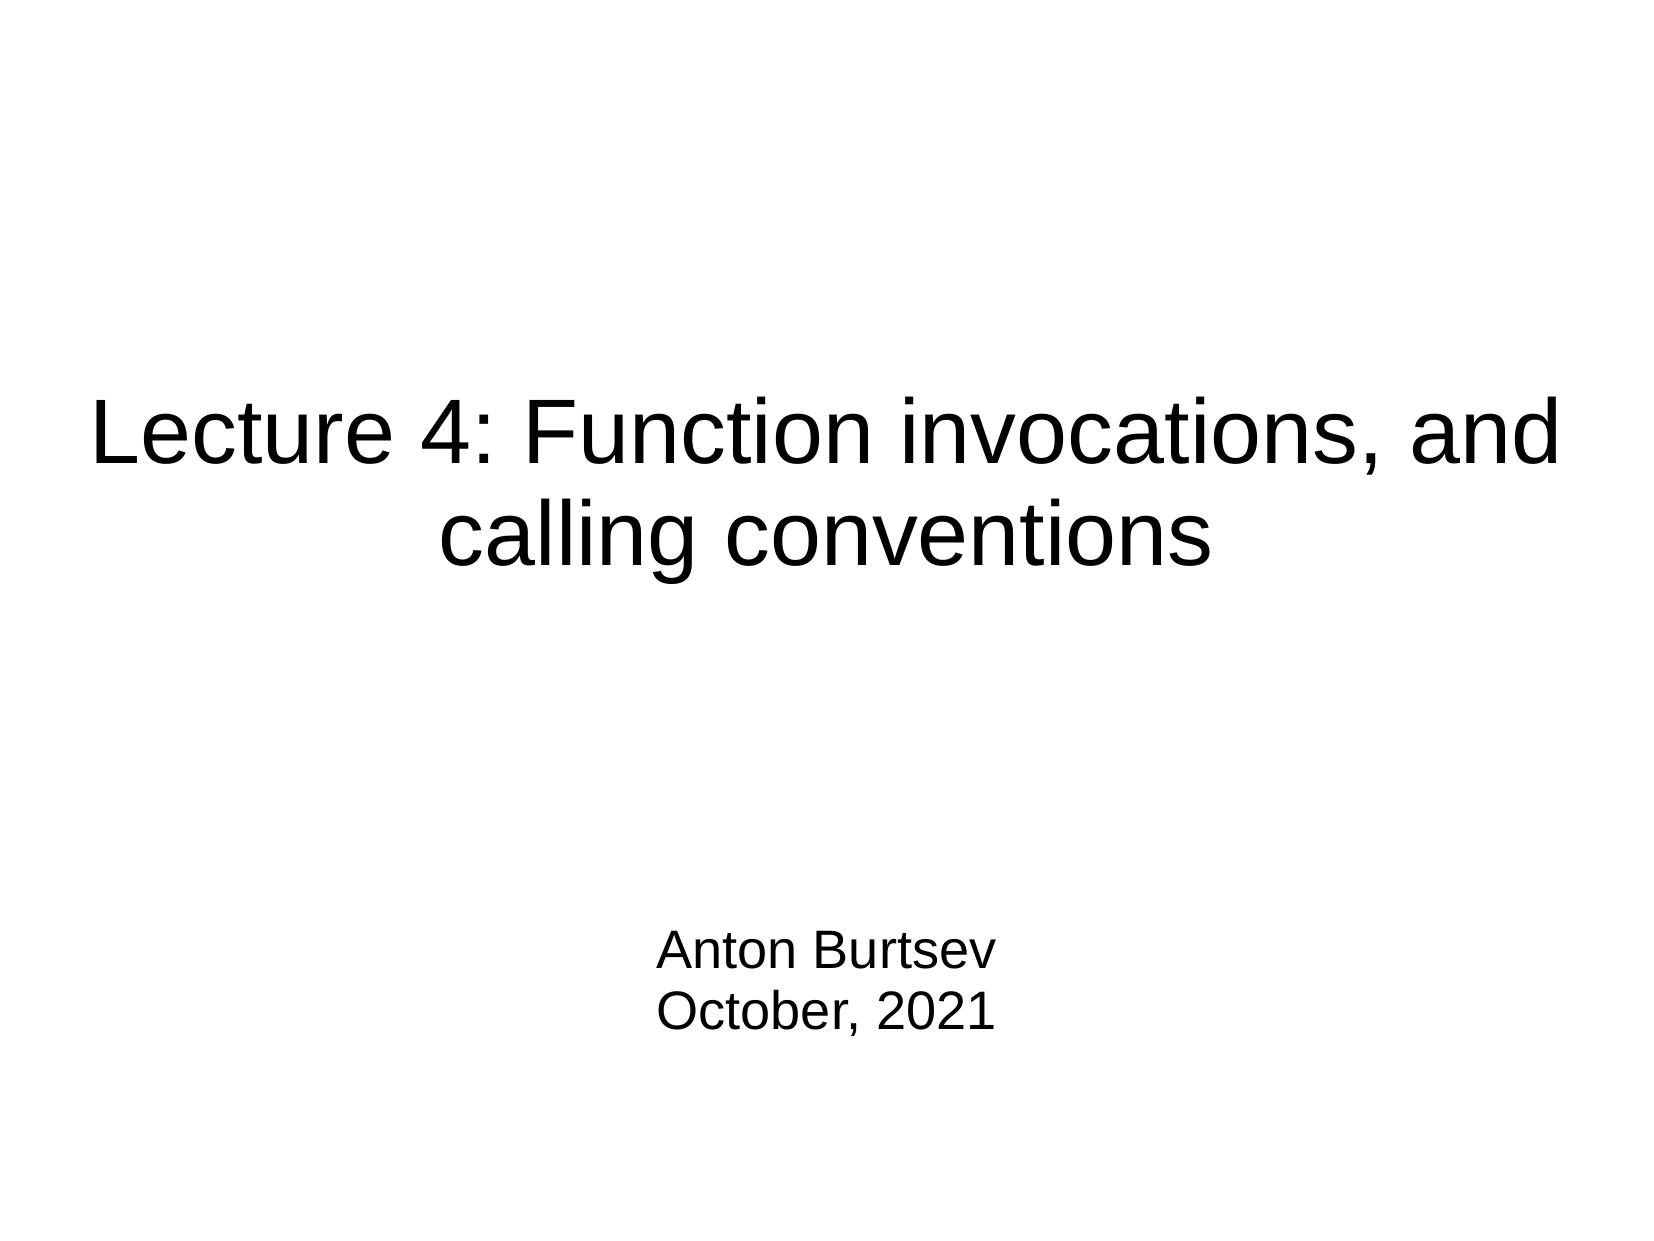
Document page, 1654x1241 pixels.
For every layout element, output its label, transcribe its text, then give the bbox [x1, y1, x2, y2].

title Lecture 4: Function invocations, and calling conventions [82, 113, 1571, 637]
subtitle Anton Burtsev October, 2021 [82, 637, 1571, 1109]
